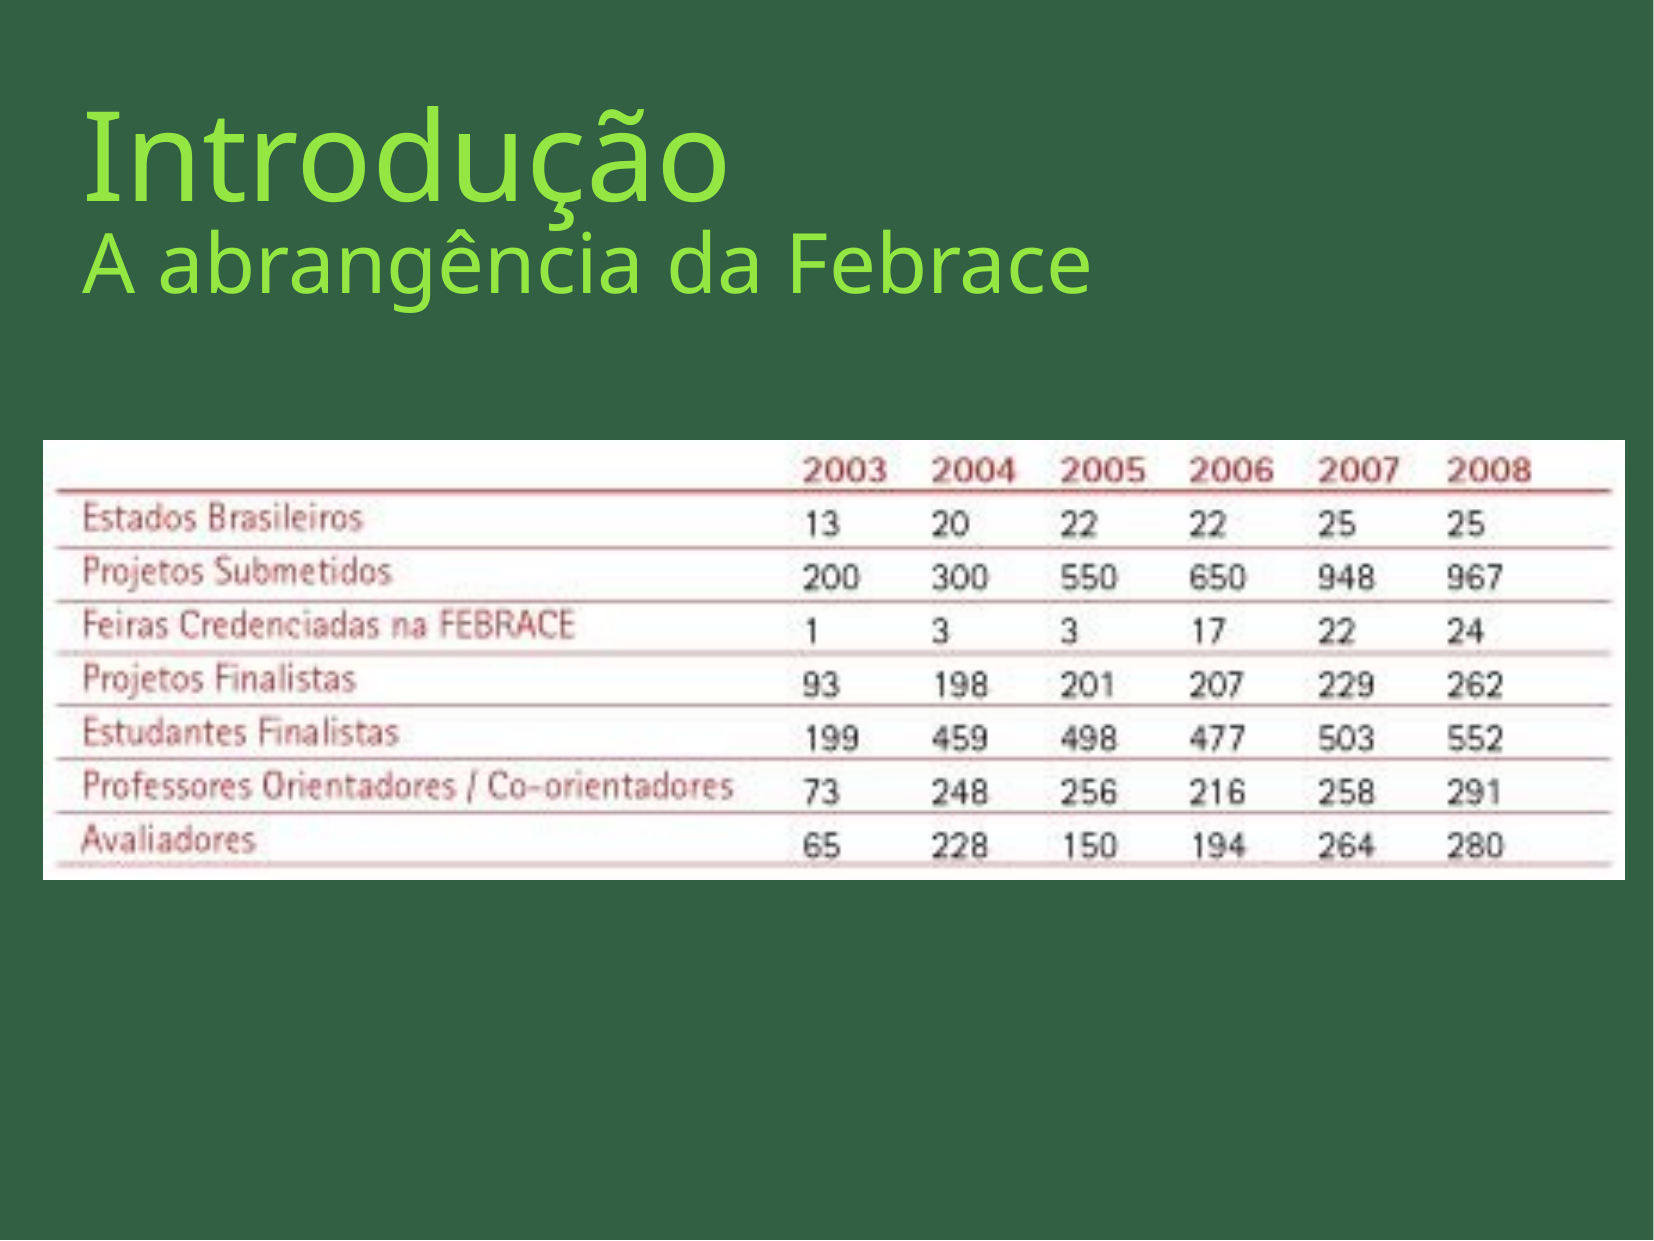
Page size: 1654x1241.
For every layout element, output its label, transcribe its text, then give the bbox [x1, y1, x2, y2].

picture [43, 440, 1625, 880]
title A abrangência da Febrace [82, 183, 1572, 340]
title Introdução [82, 49, 1571, 183]
